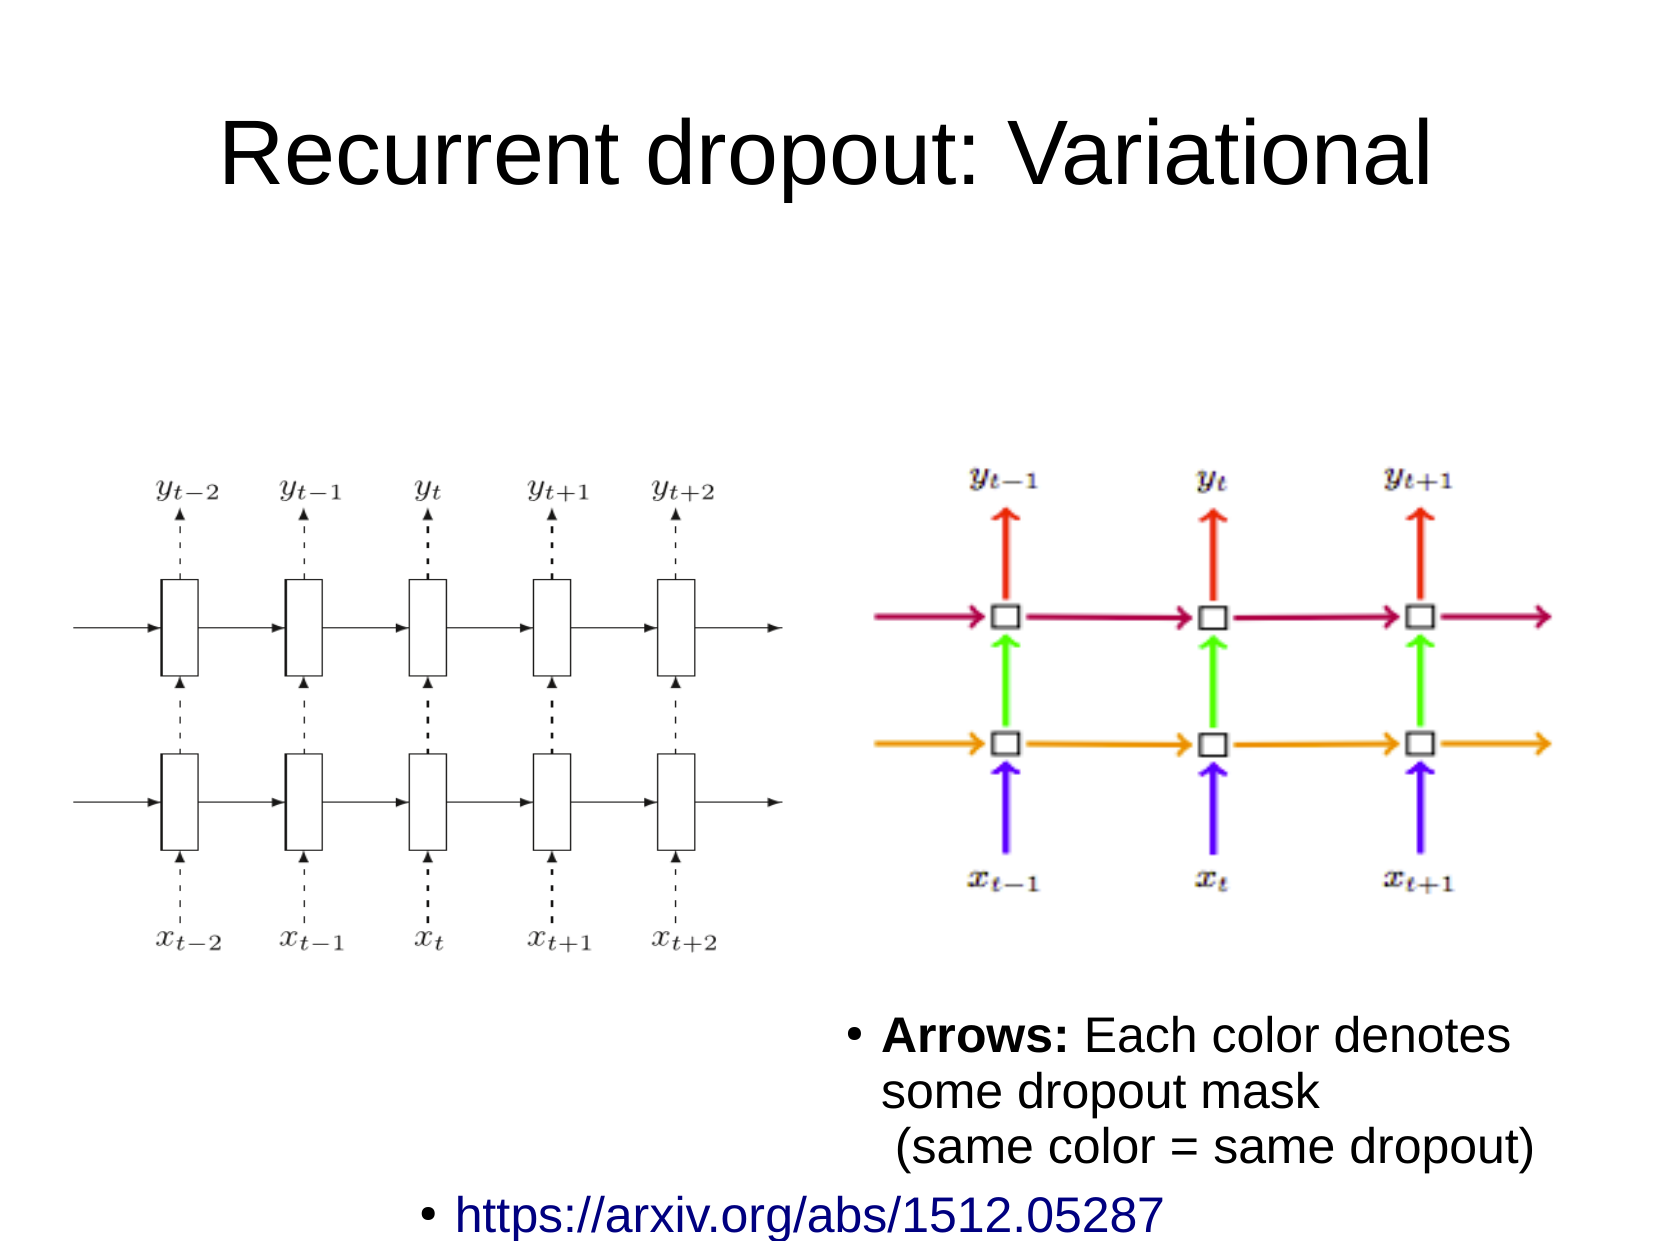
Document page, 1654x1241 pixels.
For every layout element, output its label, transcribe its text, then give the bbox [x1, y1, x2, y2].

text_box https://arxiv.org/abs/1512.05287 [419, 1187, 1196, 1241]
picture [872, 450, 1561, 902]
picture [67, 477, 789, 953]
text_box Arrows: Each color denotes some dropout mask (same color = same dropout) [845, 1006, 1618, 1176]
title Recurrent dropout: Variational [82, 49, 1571, 257]
